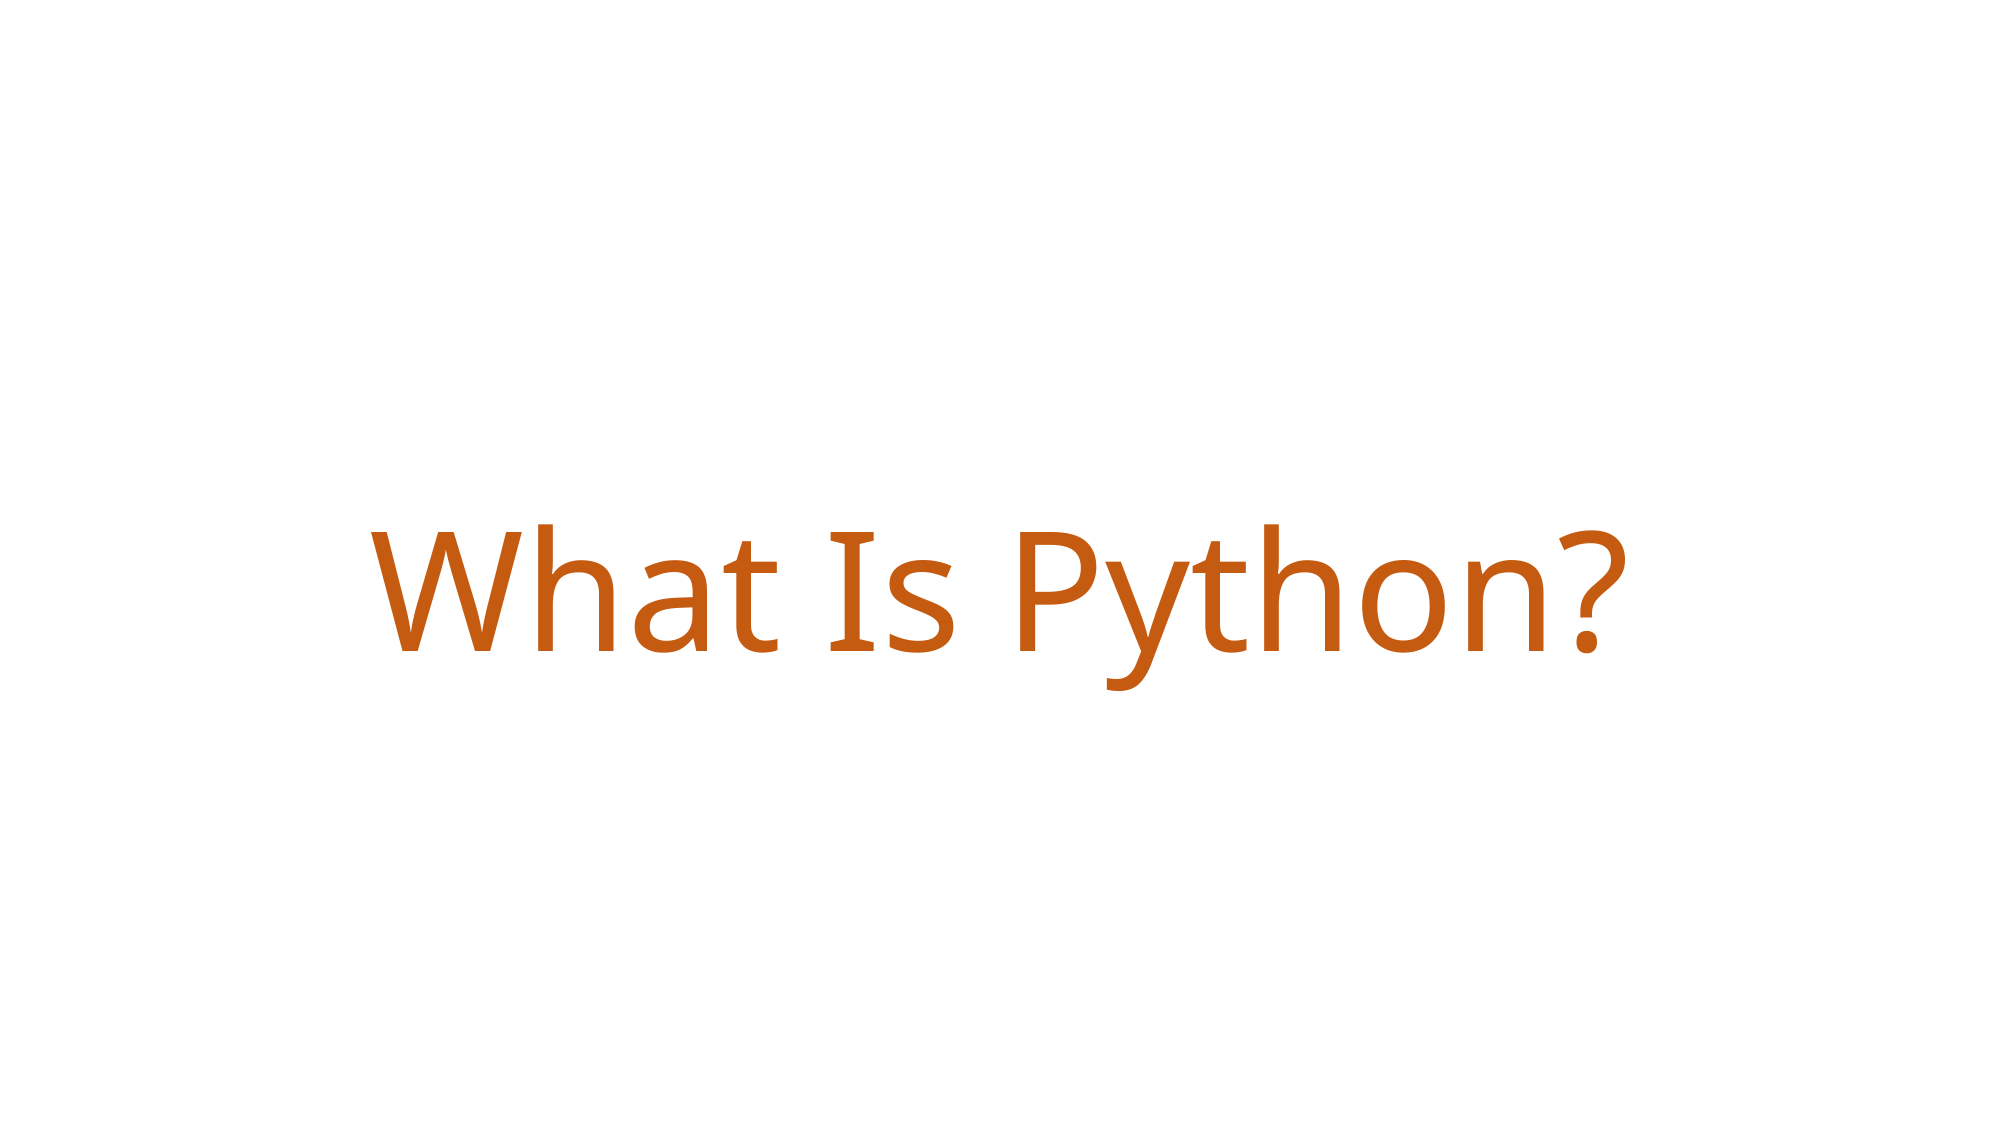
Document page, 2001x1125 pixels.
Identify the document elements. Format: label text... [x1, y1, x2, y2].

list What Is Python? [137, 299, 1863, 1014]
